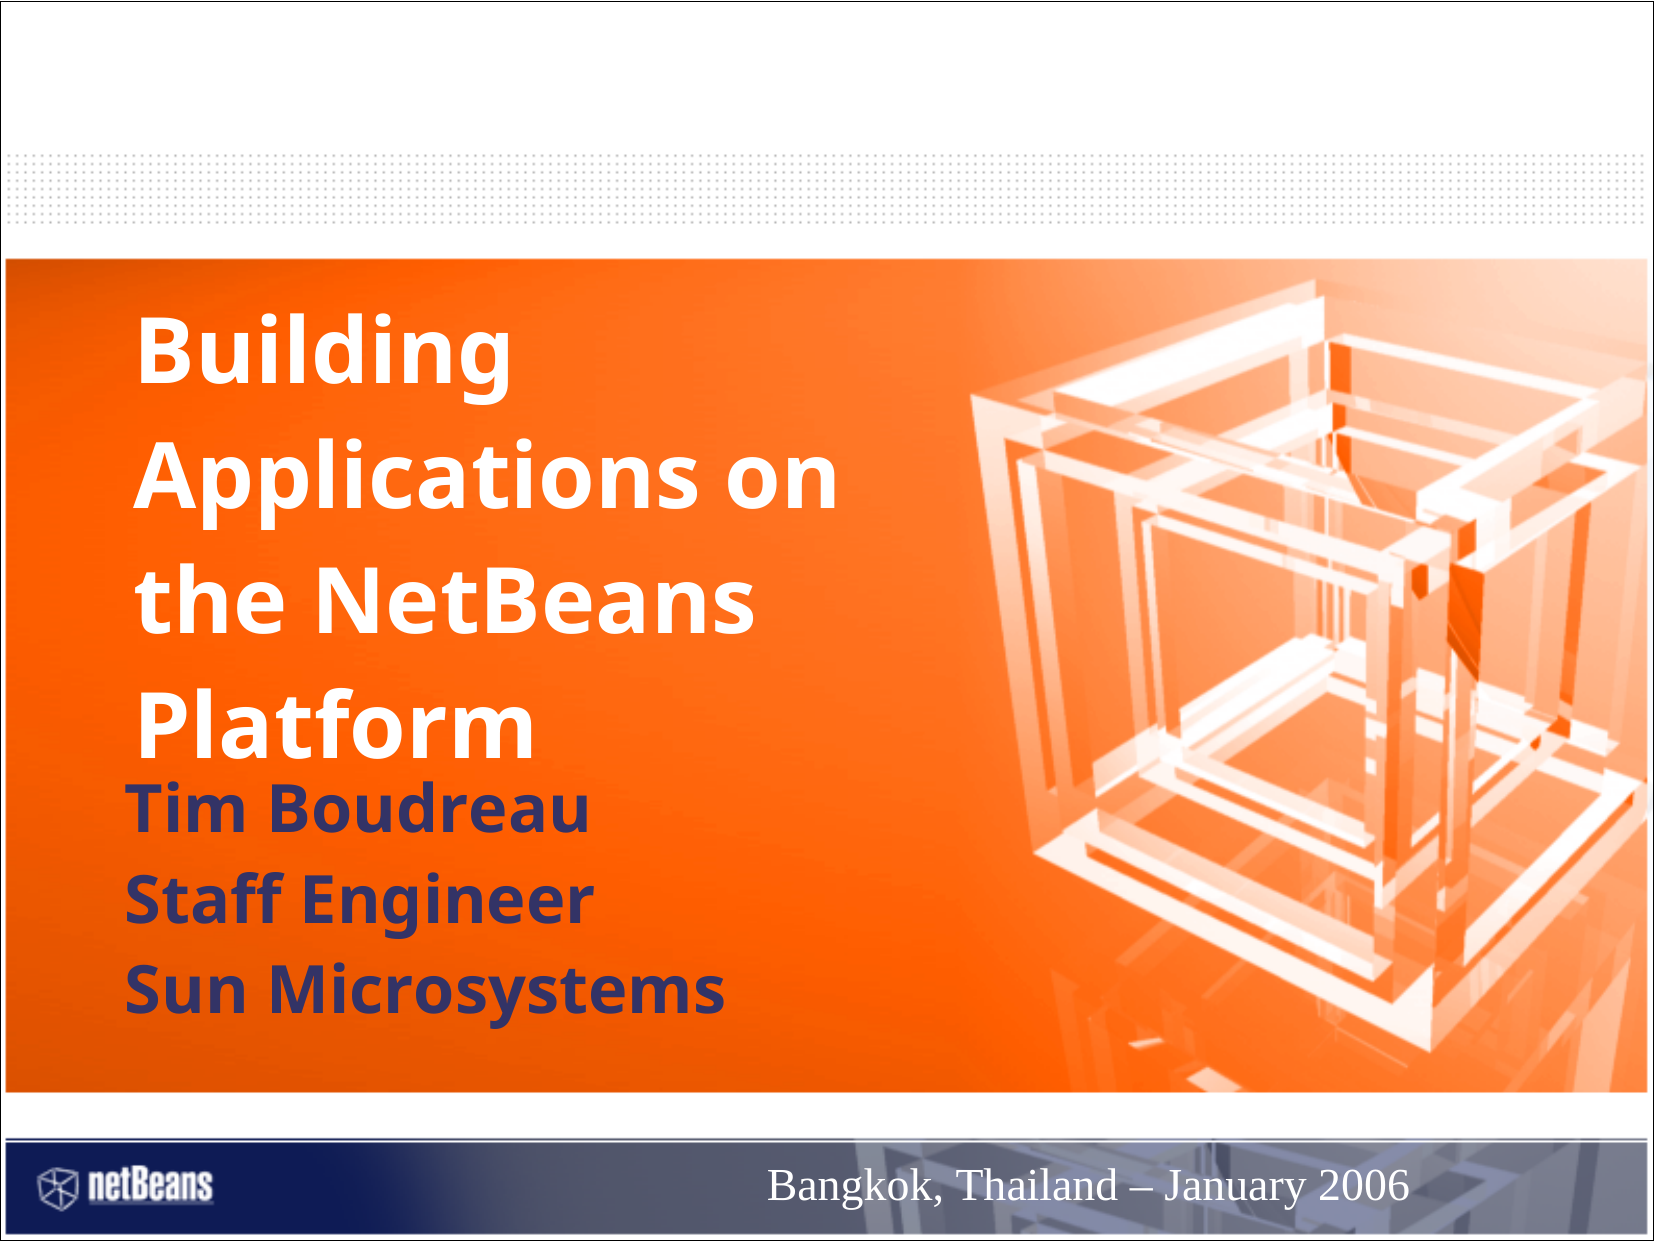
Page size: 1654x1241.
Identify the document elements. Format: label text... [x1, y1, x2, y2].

text_box Tim Boudreau Staff Engineer Sun Microsystems [124, 761, 799, 984]
picture [0, 1, 1654, 1241]
text_box Building Applications on the NetBeans Platform [133, 285, 946, 642]
text_box Bangkok, Thailand – January 2006 [766, 1159, 1573, 1213]
